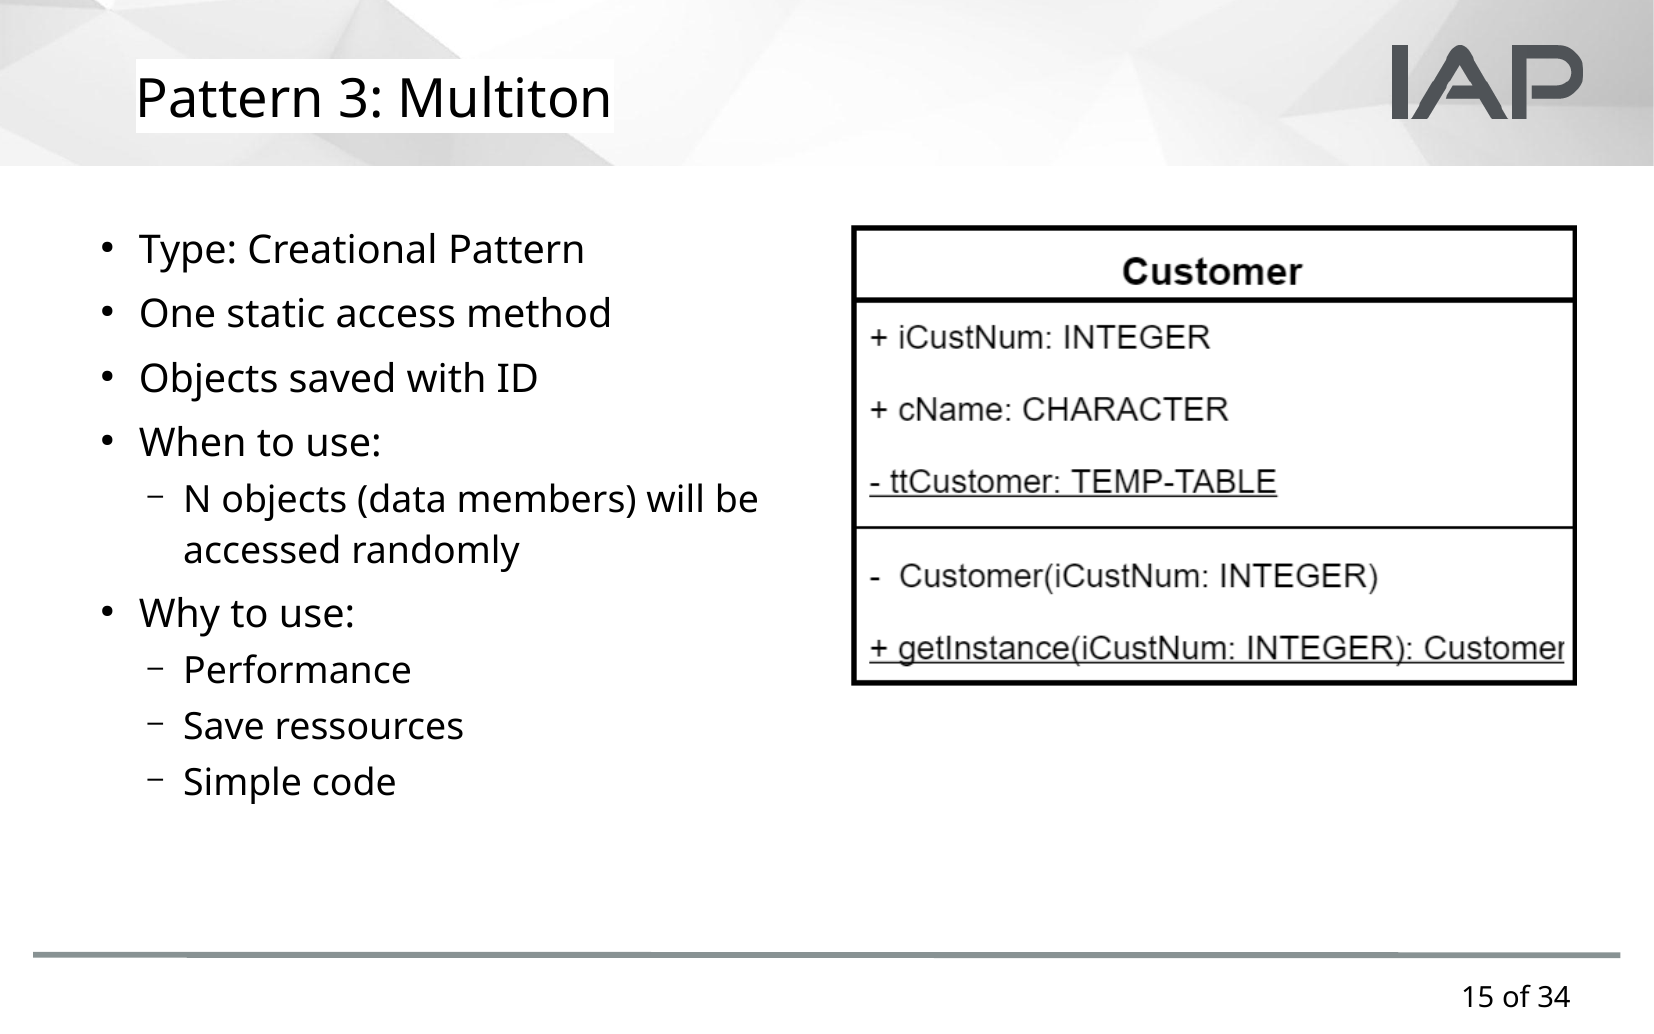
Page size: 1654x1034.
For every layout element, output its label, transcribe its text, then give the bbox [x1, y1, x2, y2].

picture [0, 0, 1654, 166]
title Pattern 3: Multiton [135, 41, 1264, 152]
list Type: Creational Pattern One static access method Objects saved with ID When to use: N objects (data members) will be accessed randomly Why to use: Performance Save ressources Simple code [82, 221, 809, 916]
picture [850, 224, 1577, 691]
